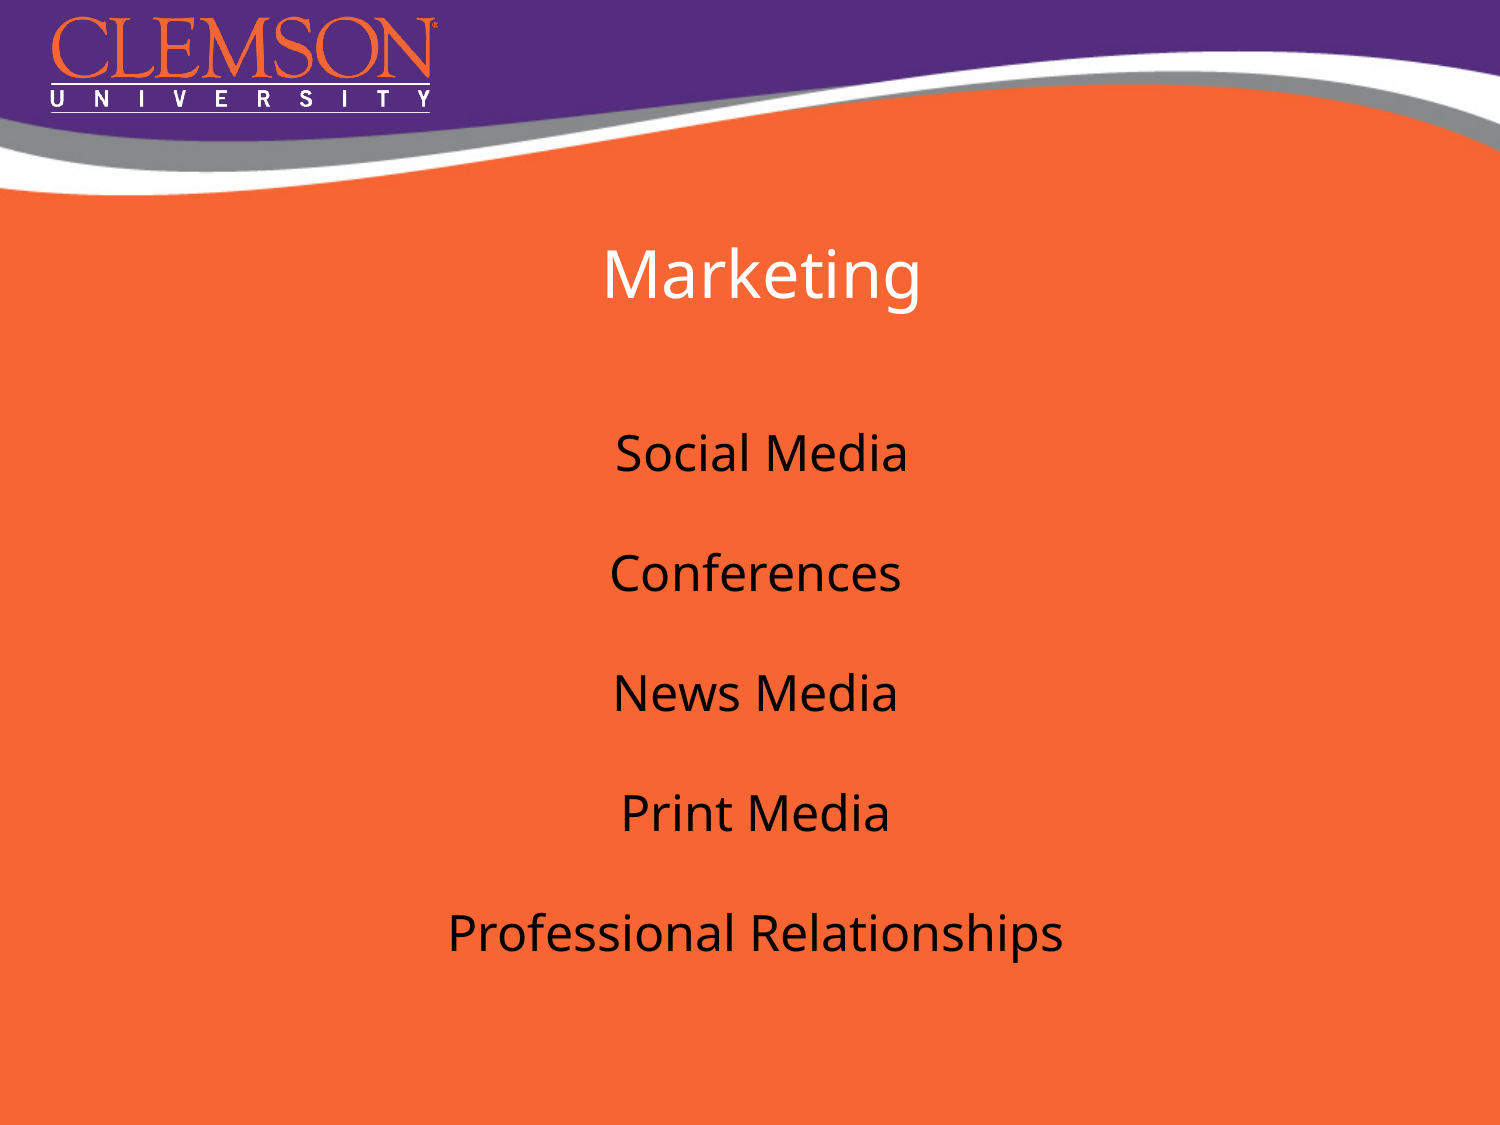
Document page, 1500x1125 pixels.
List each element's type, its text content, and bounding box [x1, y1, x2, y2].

picture [0, 0, 1500, 1125]
text_box Social Media Conferences News Media Print Media Professional Relationships [74, 413, 1438, 969]
text_box Marketing [75, 224, 1450, 320]
